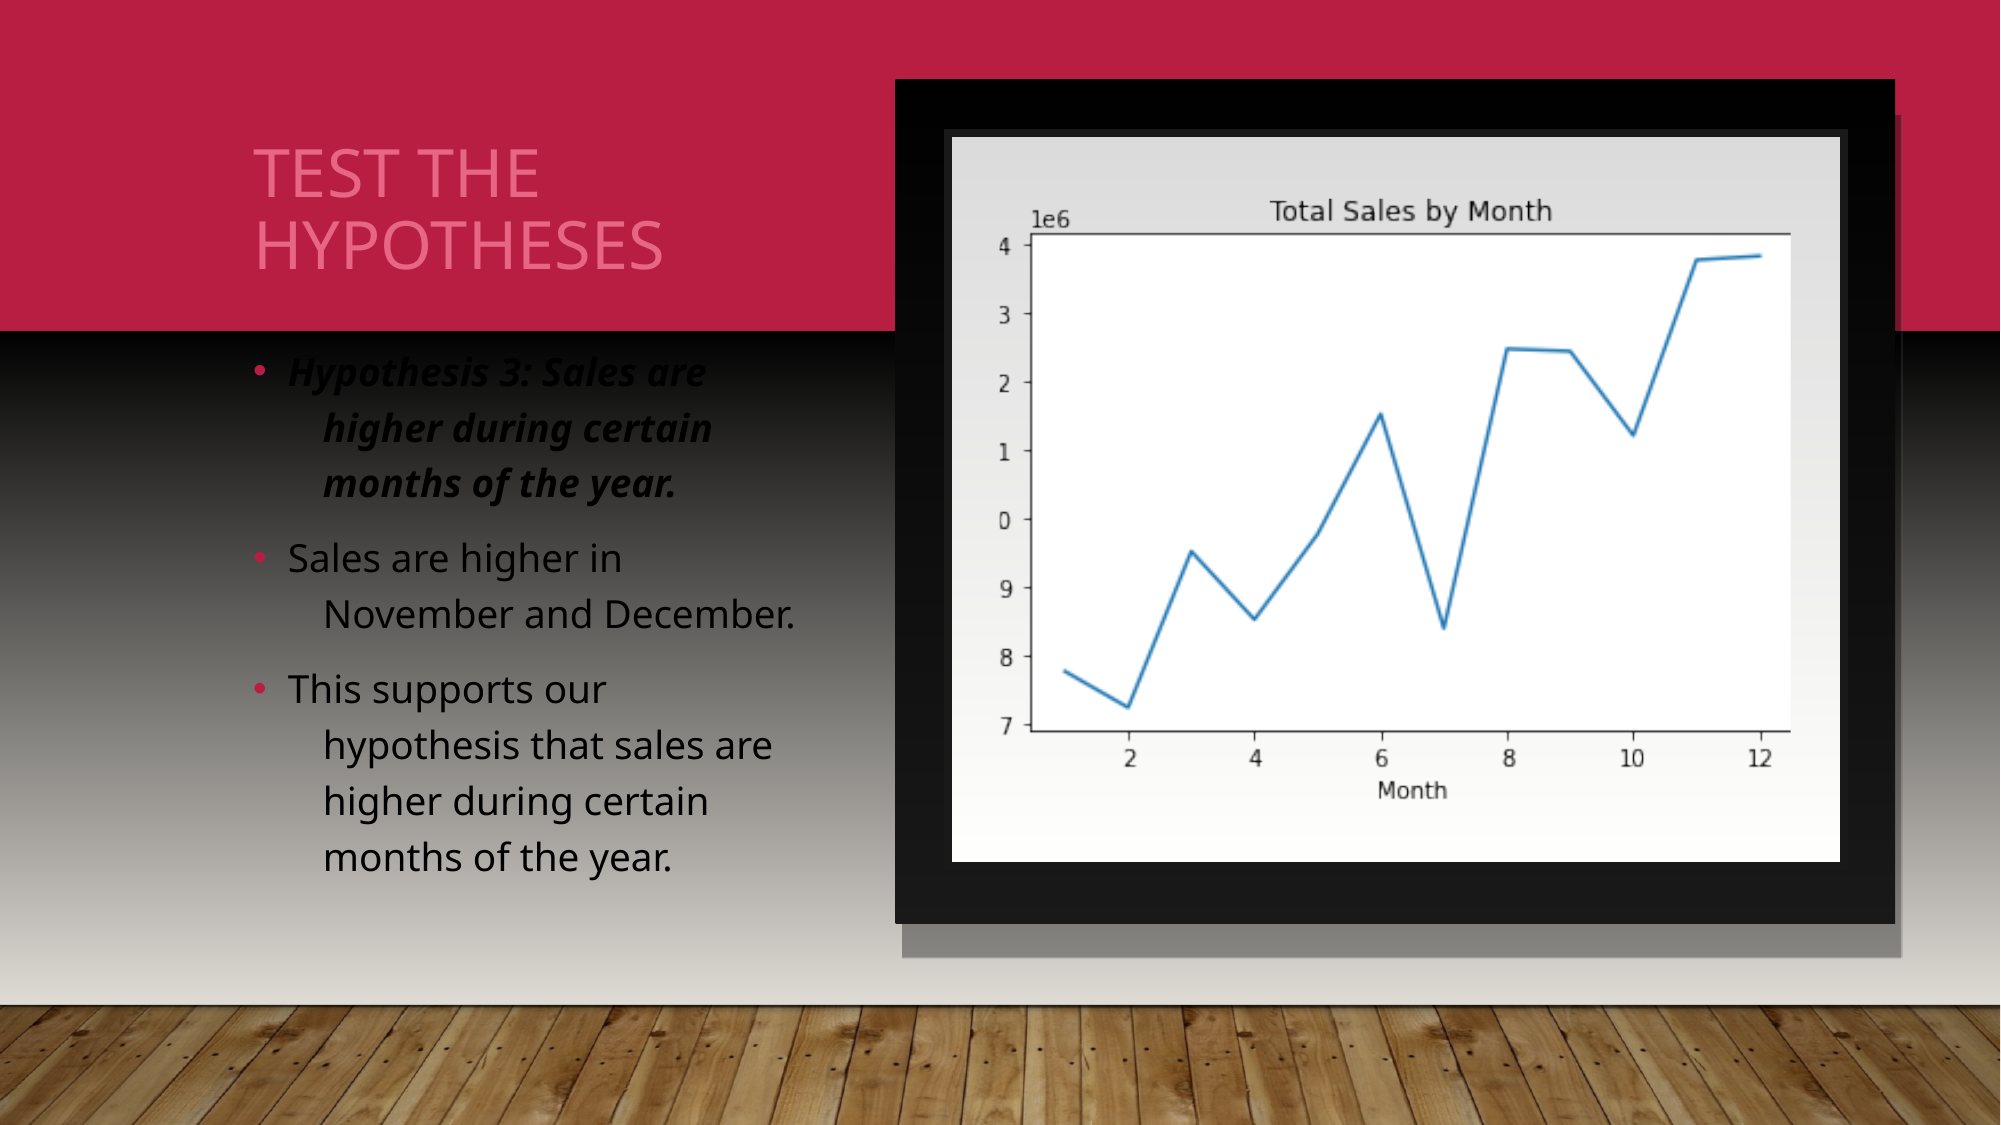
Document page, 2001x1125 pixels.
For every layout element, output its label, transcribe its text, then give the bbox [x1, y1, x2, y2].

title Test the hypotheses [238, 131, 818, 305]
picture [999, 183, 1791, 818]
text_box [0, 0, 2000, 1005]
list Hypothesis 3: Sales are higher during certain months of the year. Sales are higher in November and December. This supports our hypothesis that sales are higher during certain months of the year. [238, 330, 817, 897]
picture [0, 1005, 2000, 1125]
